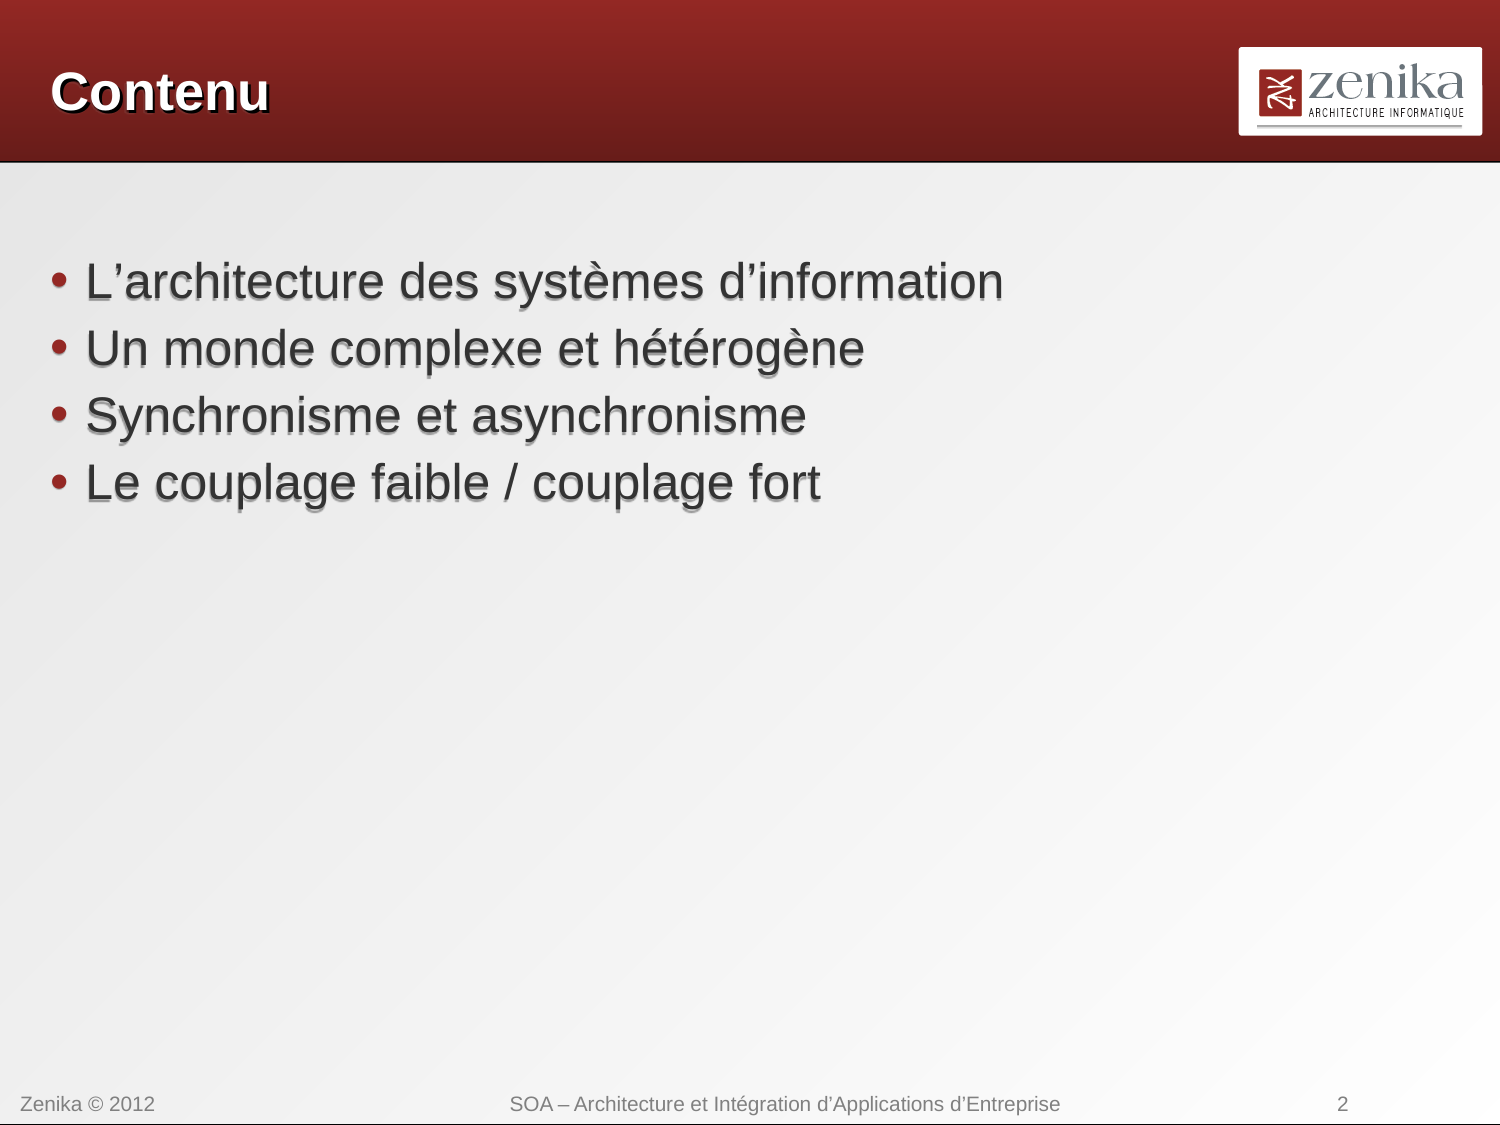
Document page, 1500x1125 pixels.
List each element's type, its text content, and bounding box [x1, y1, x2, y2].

list L’architecture des systèmes d’information Un monde complexe et hétérogène Synchronisme et asynchronisme Le couplage faible / couplage fort [50, 249, 1435, 1064]
title Contenu [50, 9, 1206, 173]
